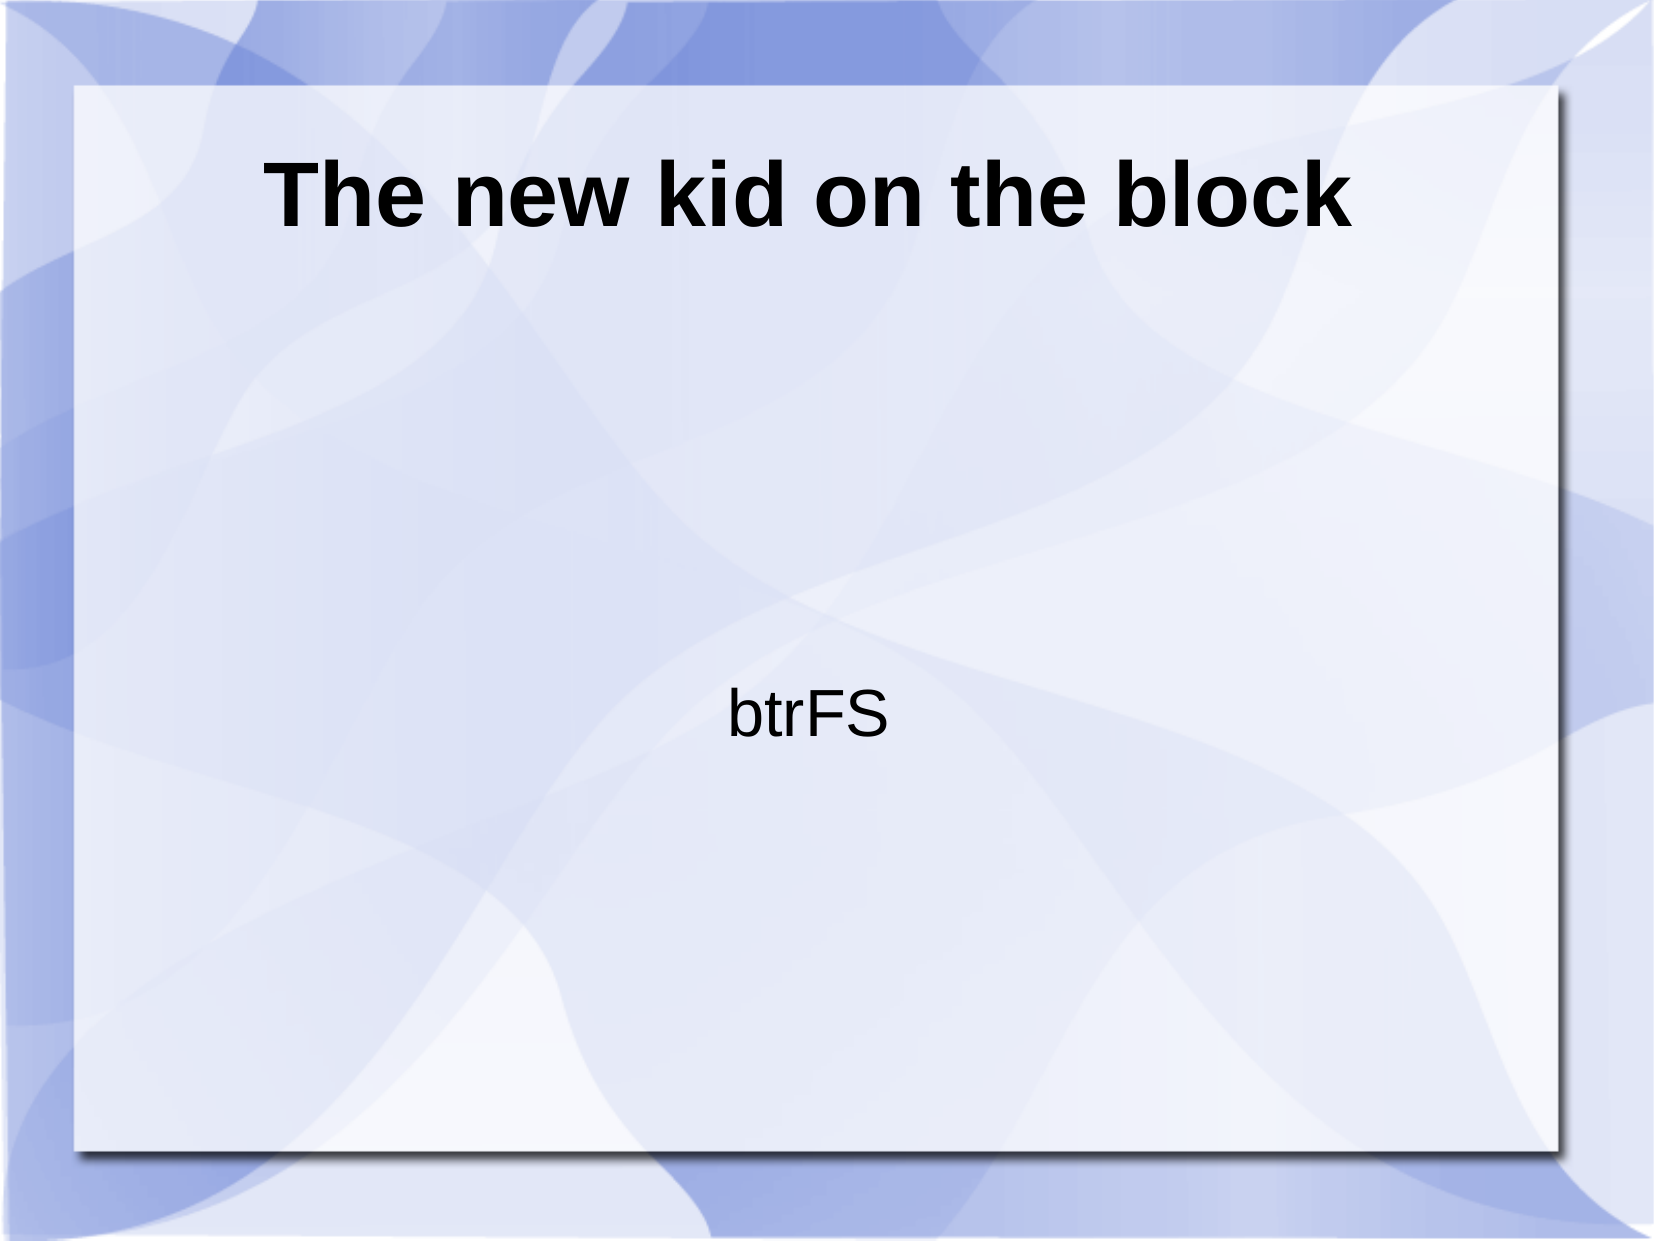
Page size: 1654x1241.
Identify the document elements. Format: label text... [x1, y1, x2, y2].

subtitle btrFS [129, 259, 1489, 1166]
title The new kid on the block [82, 90, 1536, 298]
picture [0, 0, 1654, 1241]
